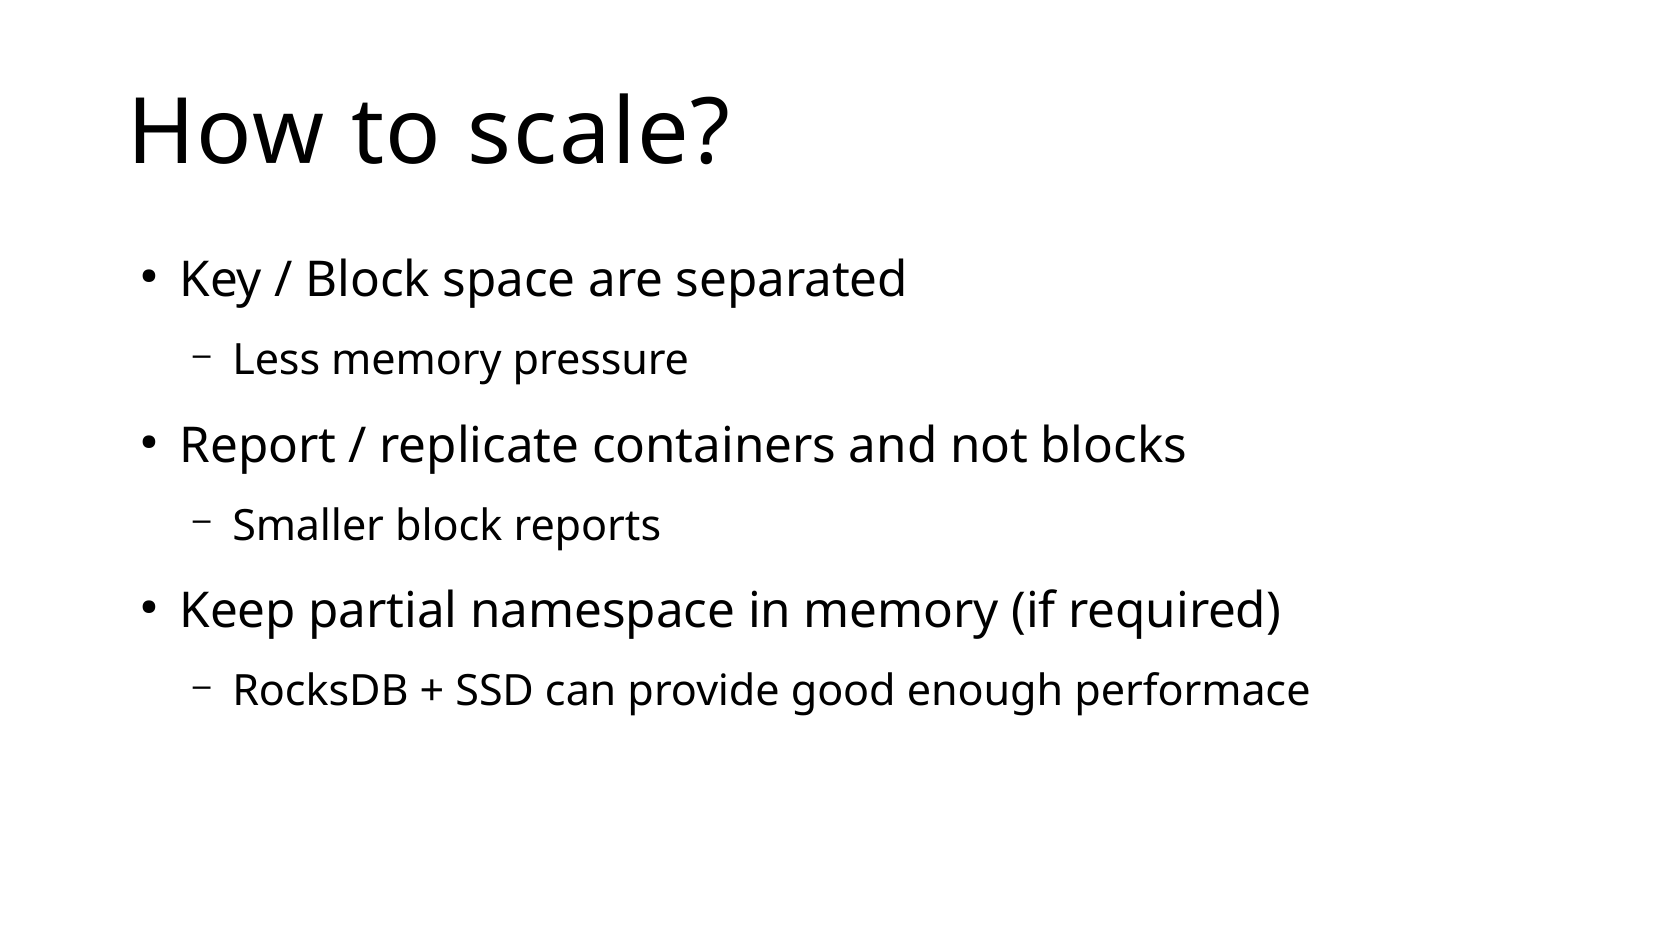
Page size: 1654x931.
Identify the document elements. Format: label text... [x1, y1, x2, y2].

list Key / Block space are separated Less memory pressure Report / replicate containers and not blocks Smaller block reports Keep partial namespace in memory (if required) RocksDB + SSD can provide good enough performace [127, 244, 1527, 784]
title How to scale? [127, 69, 1654, 187]
